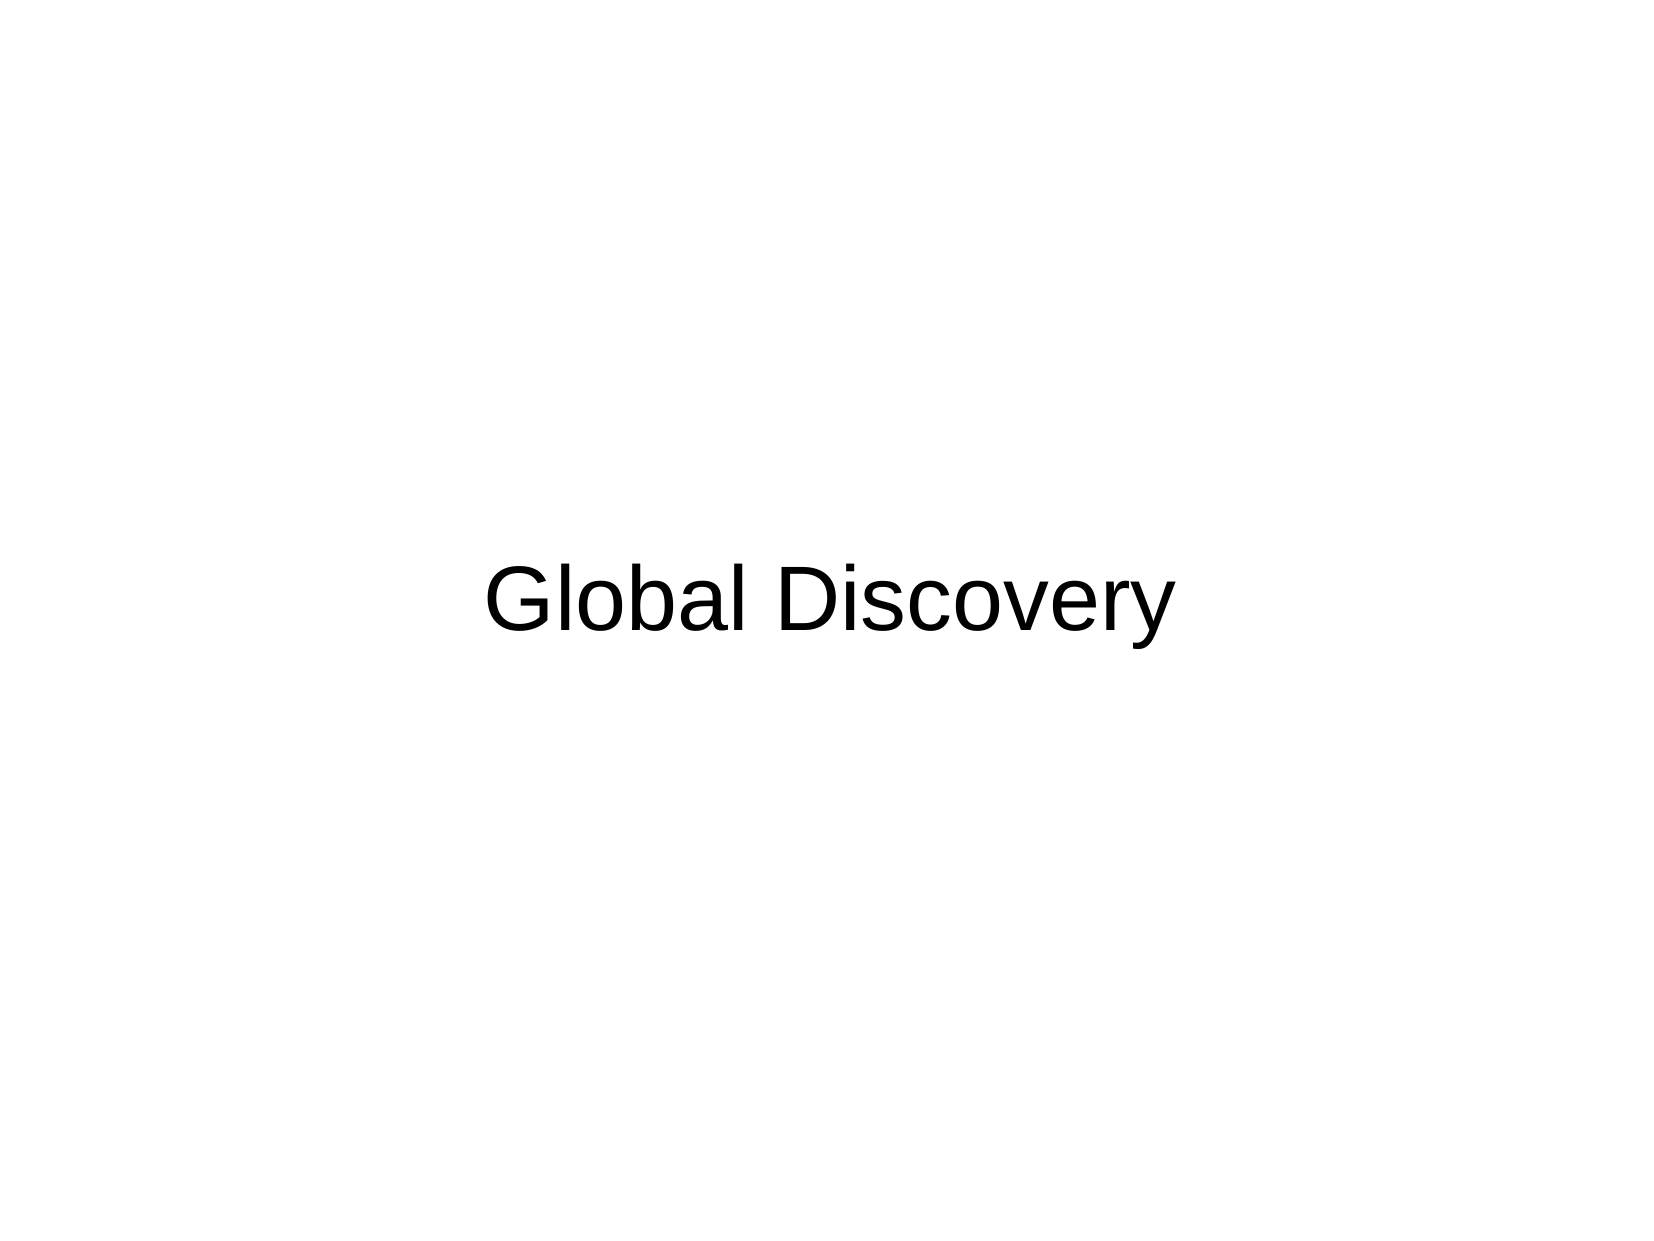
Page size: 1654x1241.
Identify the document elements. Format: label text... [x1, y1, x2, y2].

title Global Discovery [86, 495, 1576, 703]
